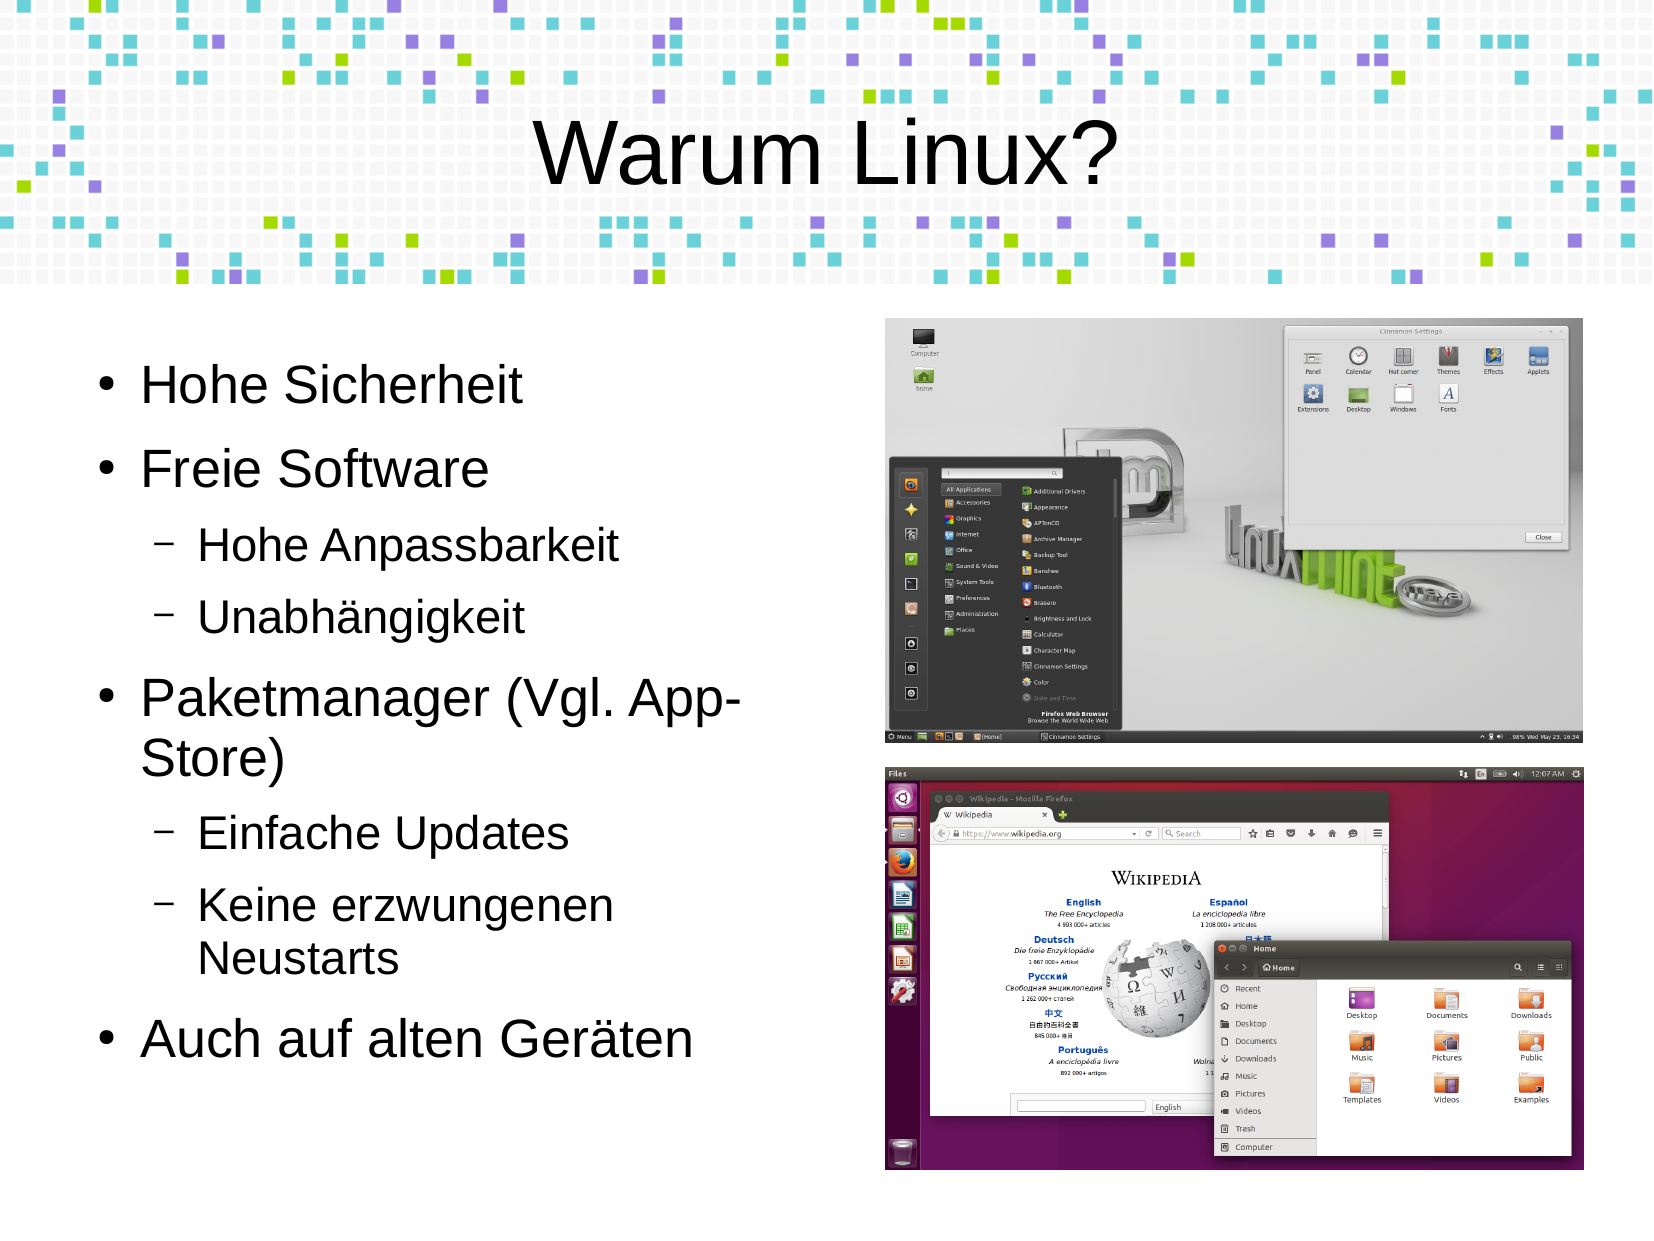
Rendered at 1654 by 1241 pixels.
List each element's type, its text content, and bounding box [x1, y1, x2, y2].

picture [885, 318, 1583, 743]
list Hohe Sicherheit Freie Software Hohe Anpassbarkeit Unabhängigkeit Paketmanager (Vgl. App-Store) Einfache Updates Keine erzwungenen Neustarts Auch auf alten Geräten [82, 354, 809, 1074]
picture [885, 767, 1584, 1170]
picture [0, 0, 1654, 284]
title Warum Linux? [82, 49, 1571, 257]
